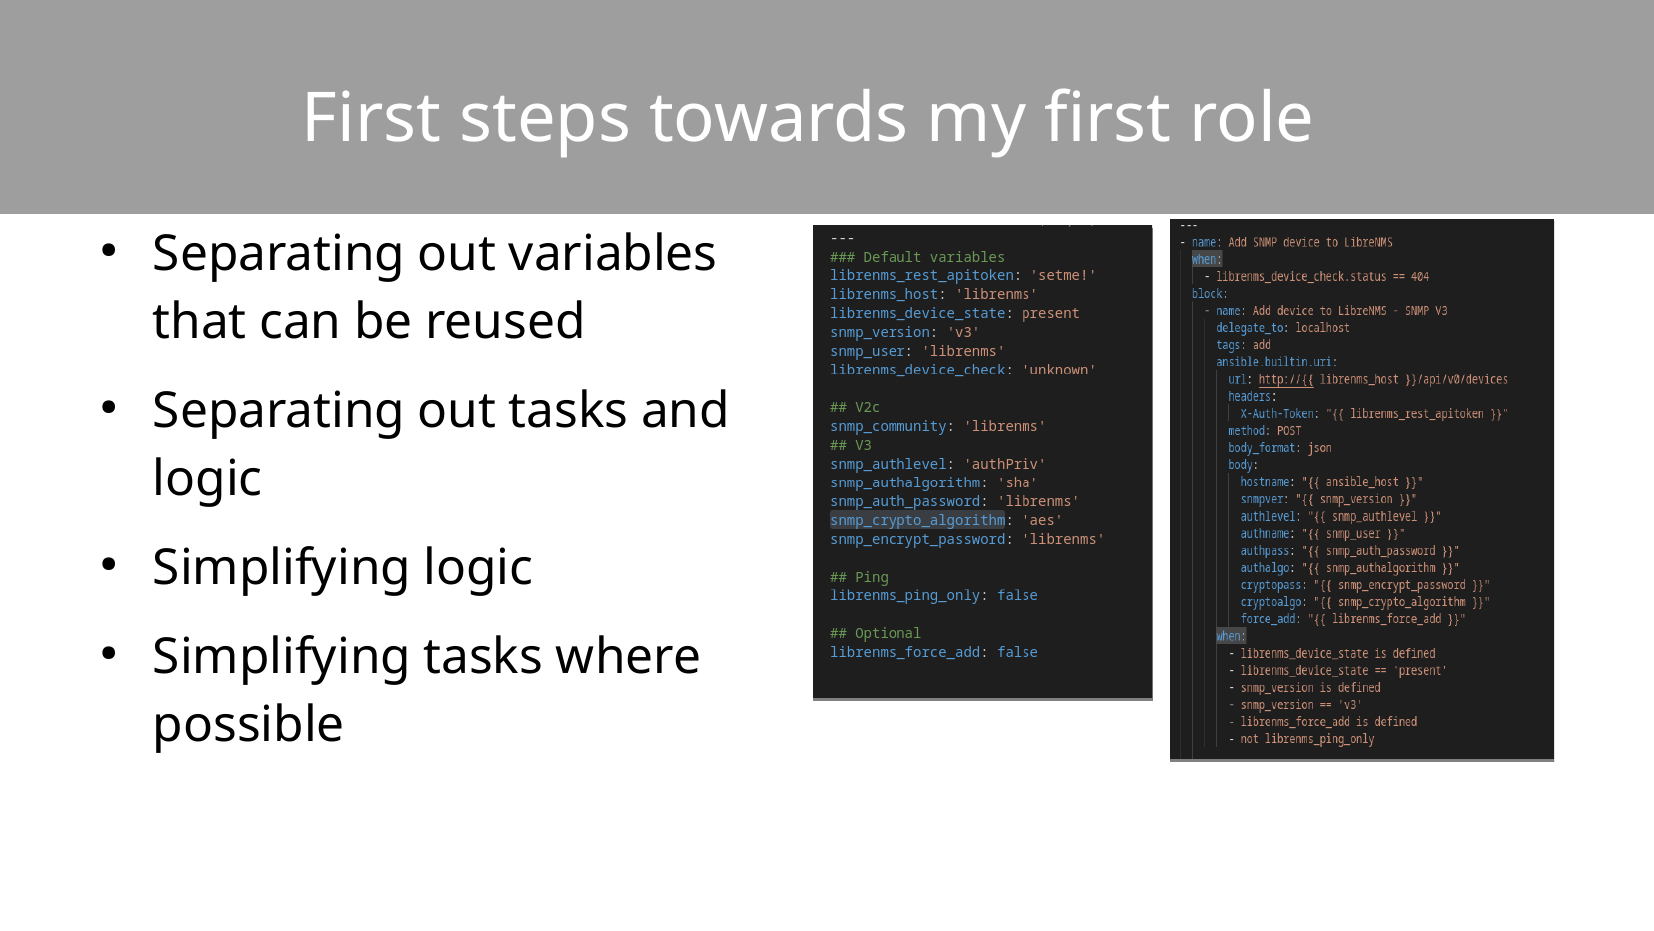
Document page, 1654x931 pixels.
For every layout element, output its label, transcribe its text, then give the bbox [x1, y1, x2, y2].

list Separating out variables that can be reused Separating out tasks and logic Simplifying logic Simplifying tasks where possible [82, 217, 809, 758]
title First steps towards my first role [82, 37, 1571, 193]
picture [813, 225, 1153, 698]
picture [1170, 219, 1554, 759]
